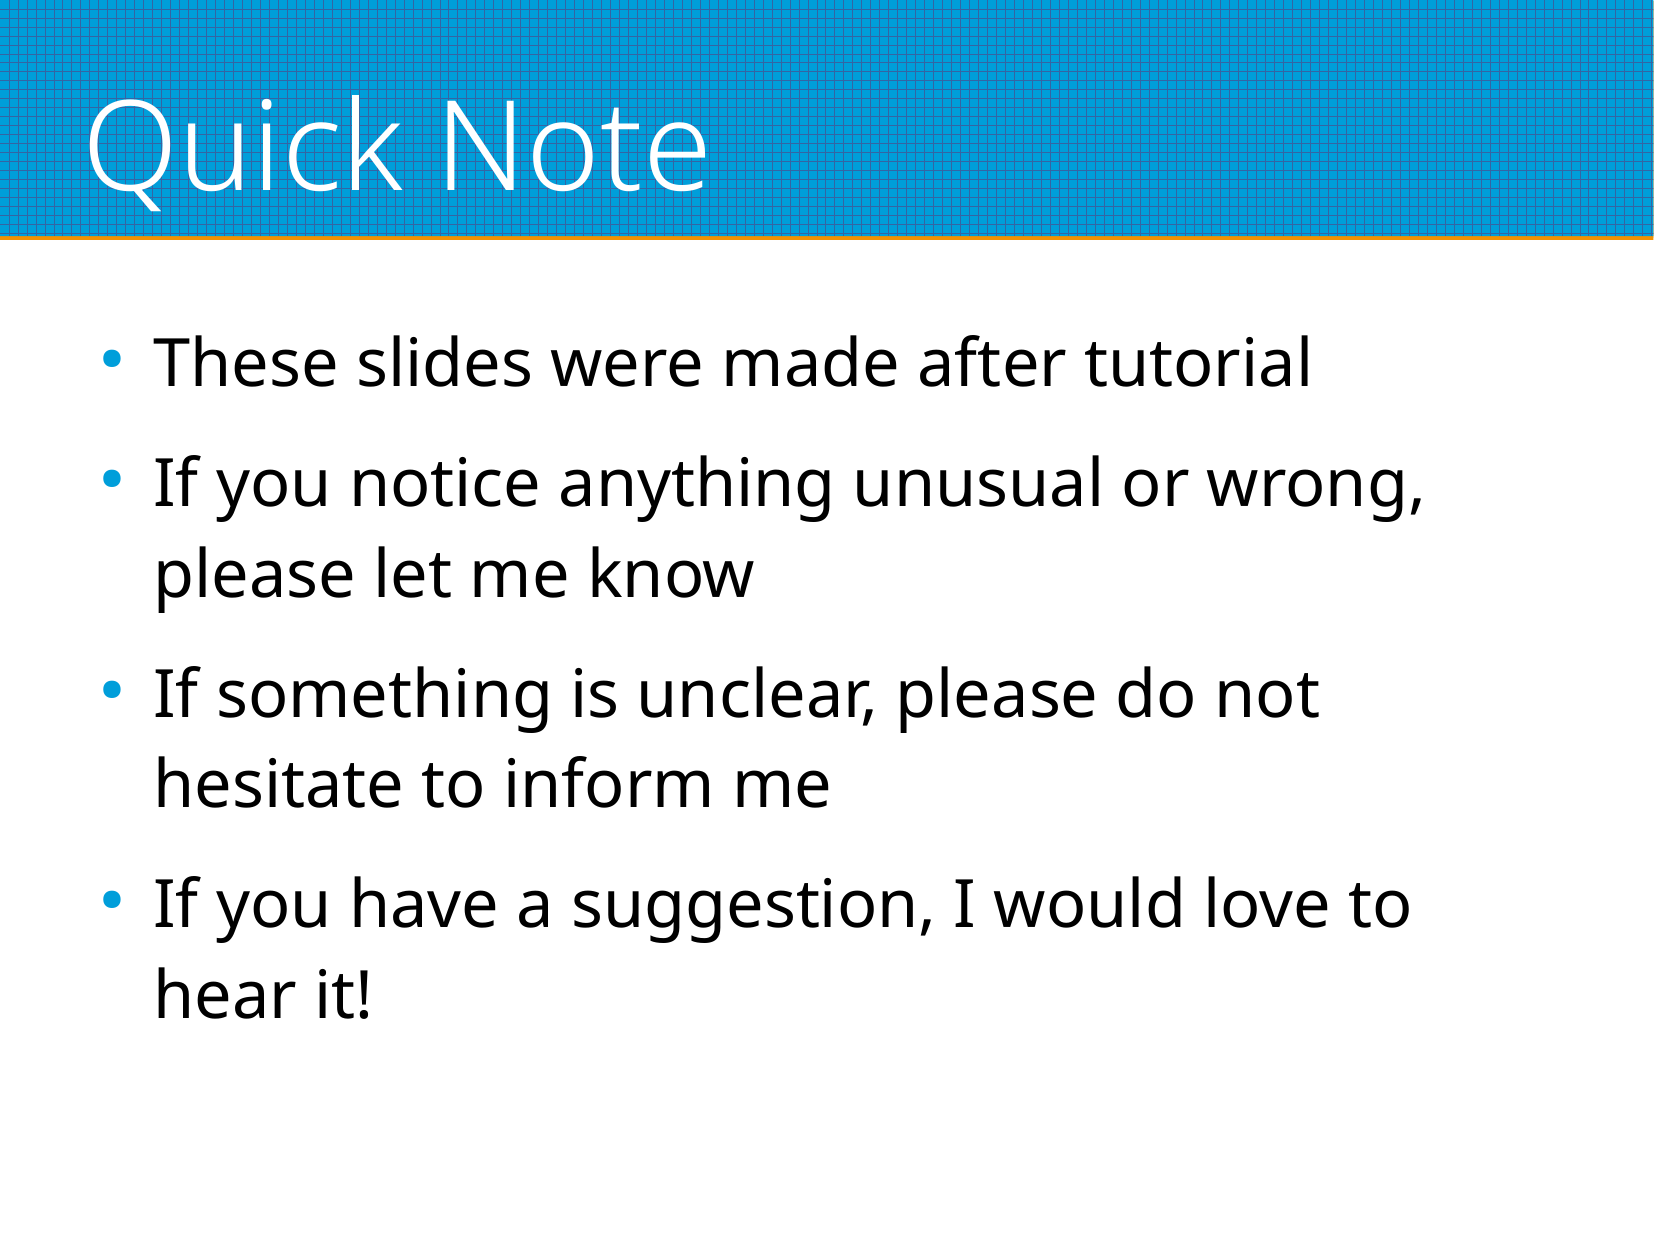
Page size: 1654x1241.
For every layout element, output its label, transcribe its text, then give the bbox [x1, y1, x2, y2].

list These slides were made after tutorial If you notice anything unusual or wrong, please let me know If something is unclear, please do not hesitate to inform me If you have a suggestion, I would love to hear it! [82, 314, 1563, 1081]
title Quick Note [82, 19, 1571, 227]
